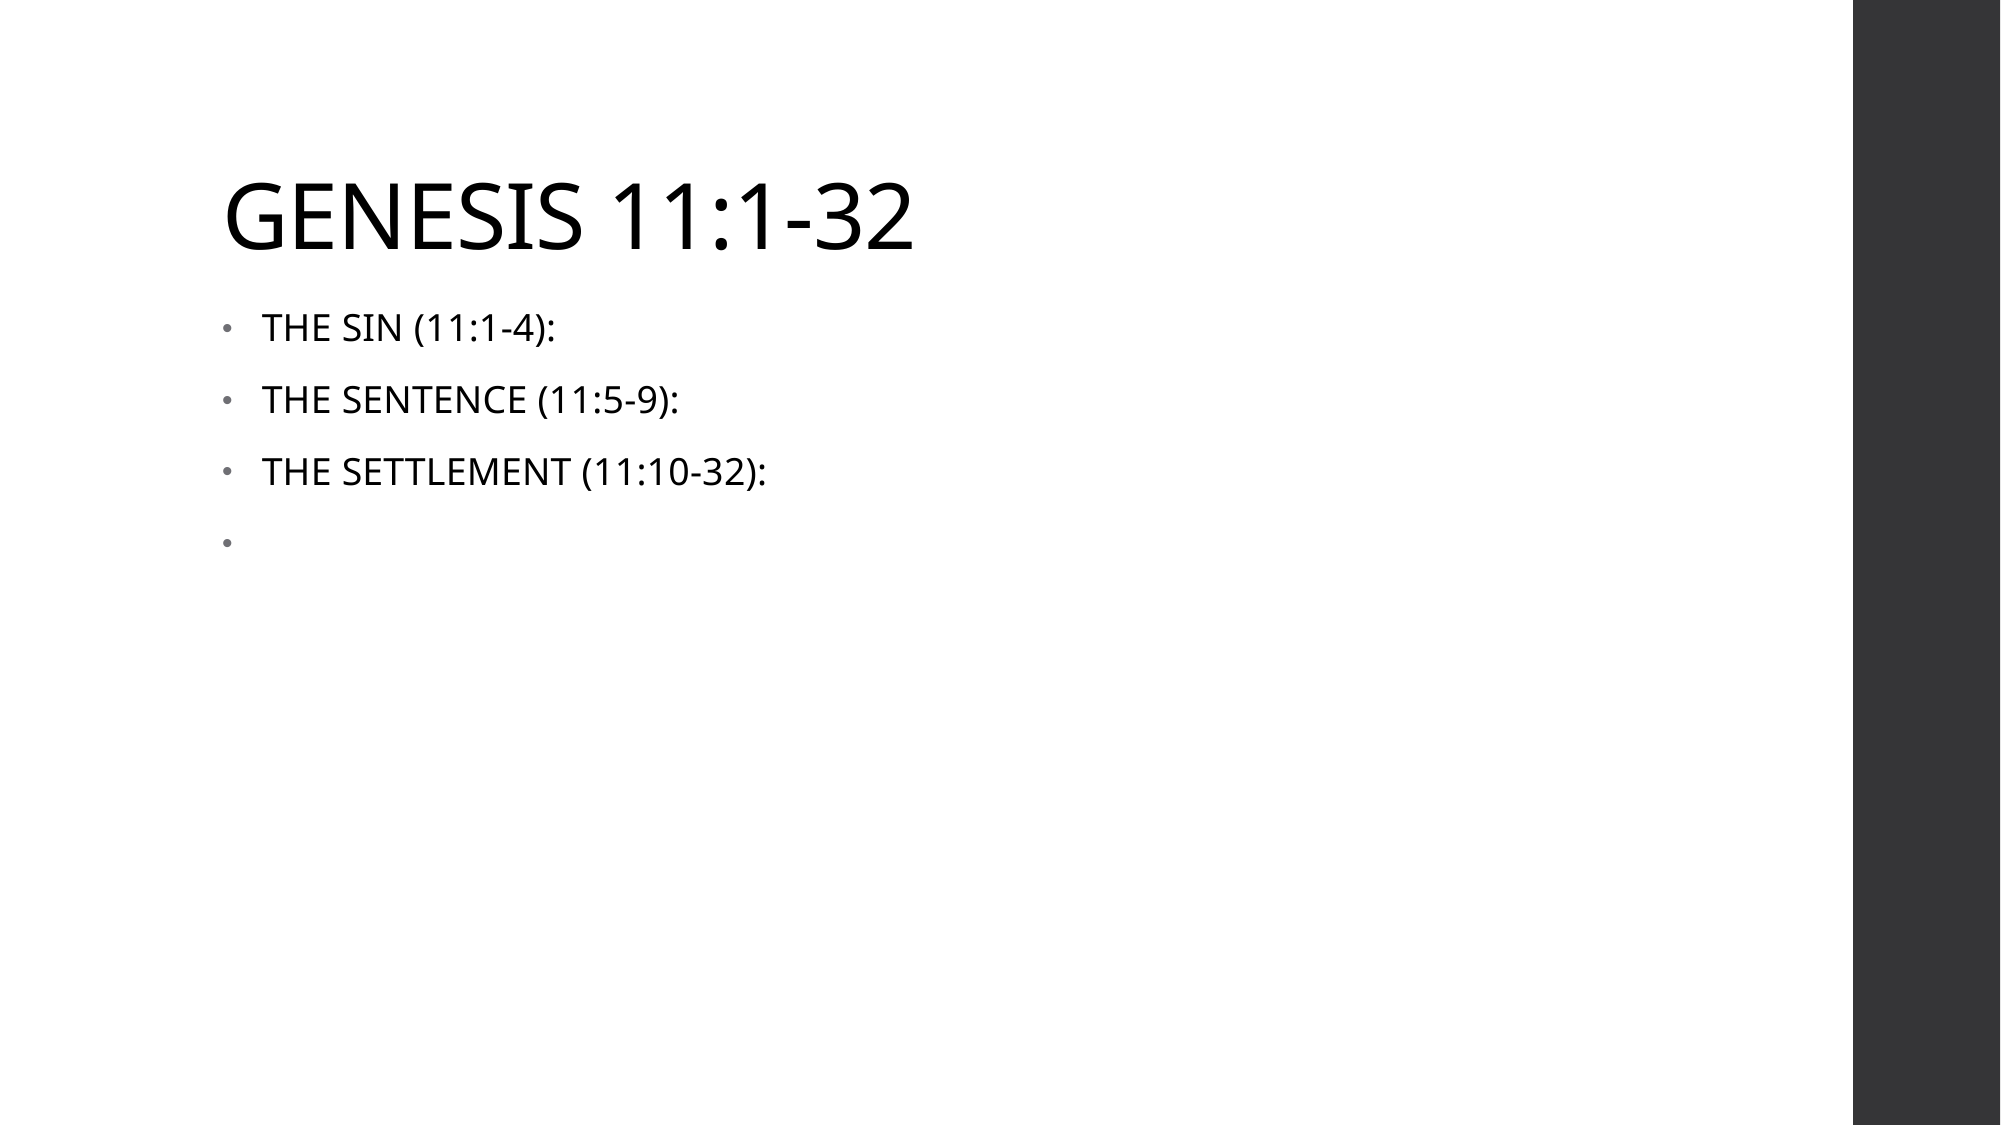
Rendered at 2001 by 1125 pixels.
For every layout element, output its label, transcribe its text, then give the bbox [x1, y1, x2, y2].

title GENESIS 11:1-32 [206, 60, 1797, 278]
list THE SIN (11:1-4): THE SENTENCE (11:5-9): THE SETTLEMENT (11:10-32): [206, 299, 1617, 1014]
